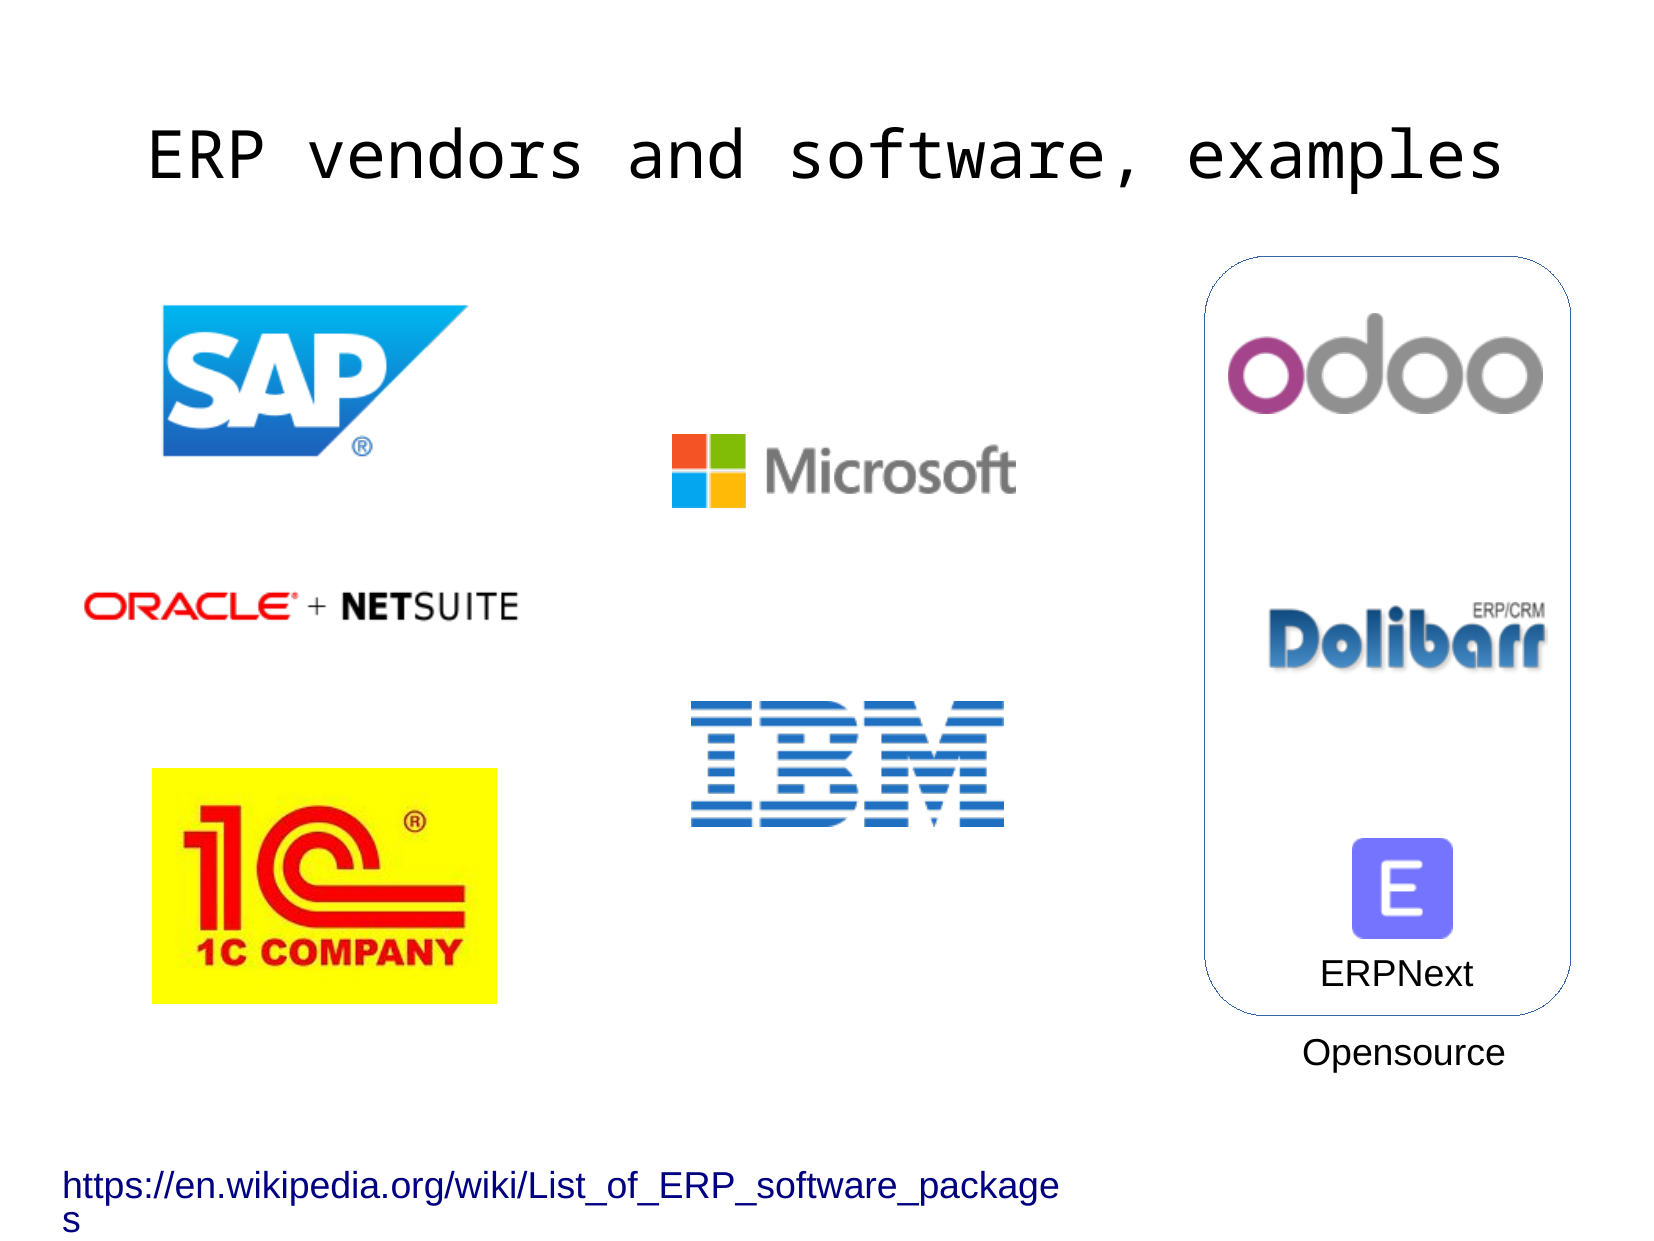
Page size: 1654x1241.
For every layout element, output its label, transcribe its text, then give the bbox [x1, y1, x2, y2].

picture [159, 301, 473, 461]
picture [672, 434, 1016, 508]
picture [691, 701, 1004, 827]
picture [58, 566, 544, 647]
picture [152, 768, 497, 1004]
picture [1352, 838, 1453, 939]
title ERP vendors and software, examples [82, 49, 1571, 257]
text_box ERPNext [1305, 944, 1506, 1004]
text_box https://en.wikipedia.org/wiki/List_of_ERP_software_packages [47, 1157, 1092, 1215]
picture [1266, 601, 1548, 674]
picture [1228, 313, 1543, 414]
text_box Opensource [1287, 1023, 1524, 1081]
